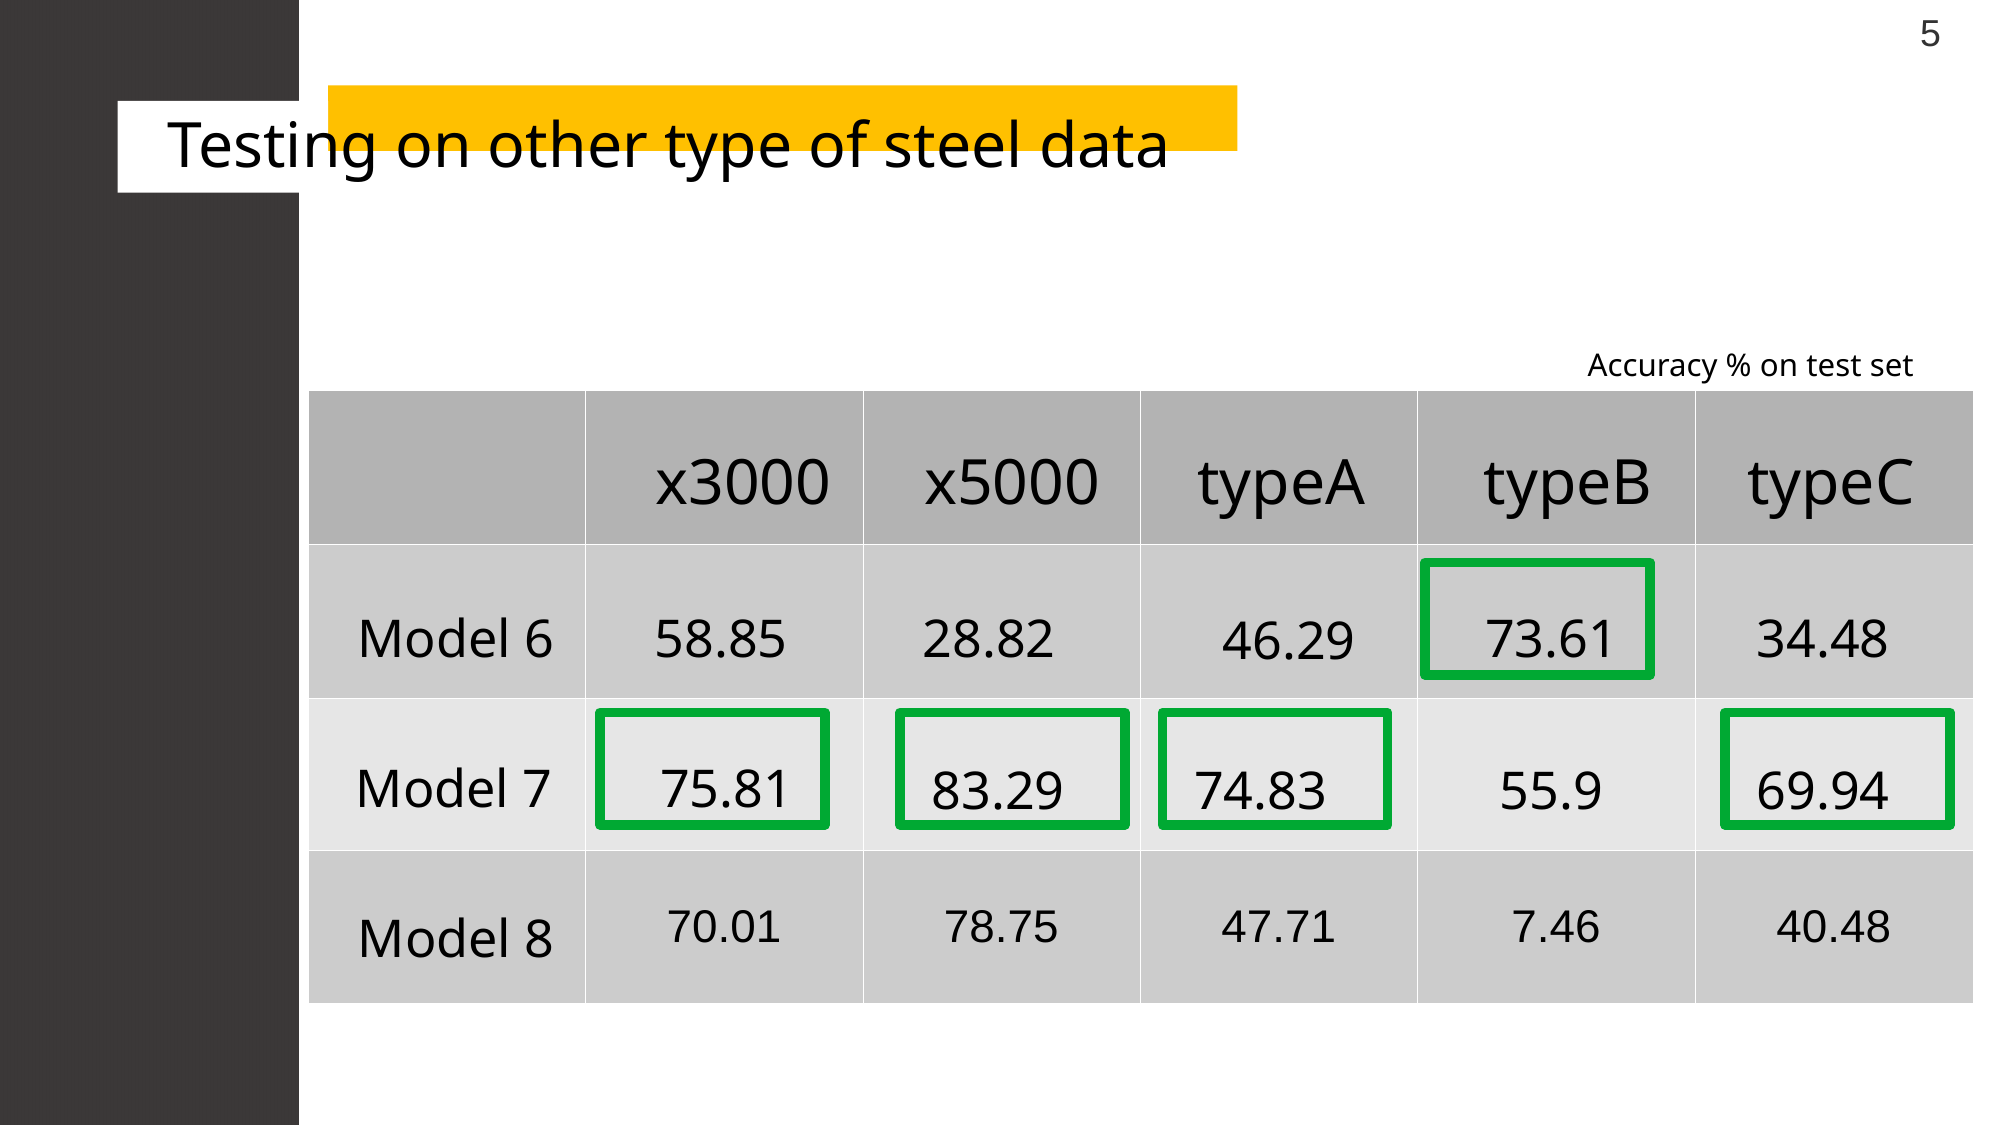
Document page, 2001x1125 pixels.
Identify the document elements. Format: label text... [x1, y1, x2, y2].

text_box Model 6 [342, 597, 570, 675]
picture [0, 0, 299, 1125]
table_header [864, 391, 1140, 544]
text_box 75.81 [645, 747, 808, 820]
table_cell [864, 545, 1140, 698]
text_box 73.61 [1470, 597, 1633, 670]
table_header [1696, 391, 1973, 544]
text_box Testing on other type of steel data [152, 97, 1187, 188]
text_box <number> [1905, 4, 2000, 76]
table_cell 40.48 [1696, 851, 1973, 1003]
table_cell [586, 545, 863, 698]
text_box [328, 85, 1238, 151]
text_box typeA [1182, 435, 1381, 526]
table_cell [309, 851, 585, 1003]
text_box typeB [1469, 435, 1668, 526]
table_cell 7.46 [1418, 851, 1695, 1003]
text_box x5000 [909, 435, 1116, 526]
text_box x3000 [640, 435, 847, 526]
table_cell [1141, 699, 1417, 850]
table_header [309, 391, 585, 544]
text_box 83.29 [917, 749, 1080, 820]
table_header [1141, 391, 1417, 544]
text_box 69.94 [1742, 749, 1905, 820]
table_header [1418, 391, 1695, 544]
table_cell [1696, 699, 1973, 850]
table_cell [1418, 699, 1695, 850]
text_box 46.29 [1207, 599, 1371, 678]
text_box Accuracy % on test set [1537, 299, 1973, 390]
table_cell [1696, 545, 1973, 698]
table_cell 70.01 [586, 851, 863, 1003]
table_cell [309, 545, 585, 698]
text_box 74.83 [1179, 749, 1343, 820]
table_cell [1141, 545, 1417, 698]
text_box 28.82 [907, 597, 1071, 675]
text_box 34.48 [1742, 597, 1905, 675]
table_header [586, 391, 863, 544]
table_cell 78.75 [864, 851, 1140, 1003]
table_cell [586, 699, 863, 850]
text_box Model 7 [341, 747, 568, 825]
table_cell [1418, 545, 1695, 698]
text_box Model 8 [343, 897, 570, 975]
text_box 58.85 [640, 597, 803, 675]
table_cell [309, 699, 585, 850]
text_box [117, 100, 329, 193]
table_cell 47.71 [1141, 851, 1417, 1003]
text_box typeC [1732, 435, 1930, 526]
table_cell [864, 699, 1140, 850]
text_box 55.9 [1485, 749, 1618, 828]
